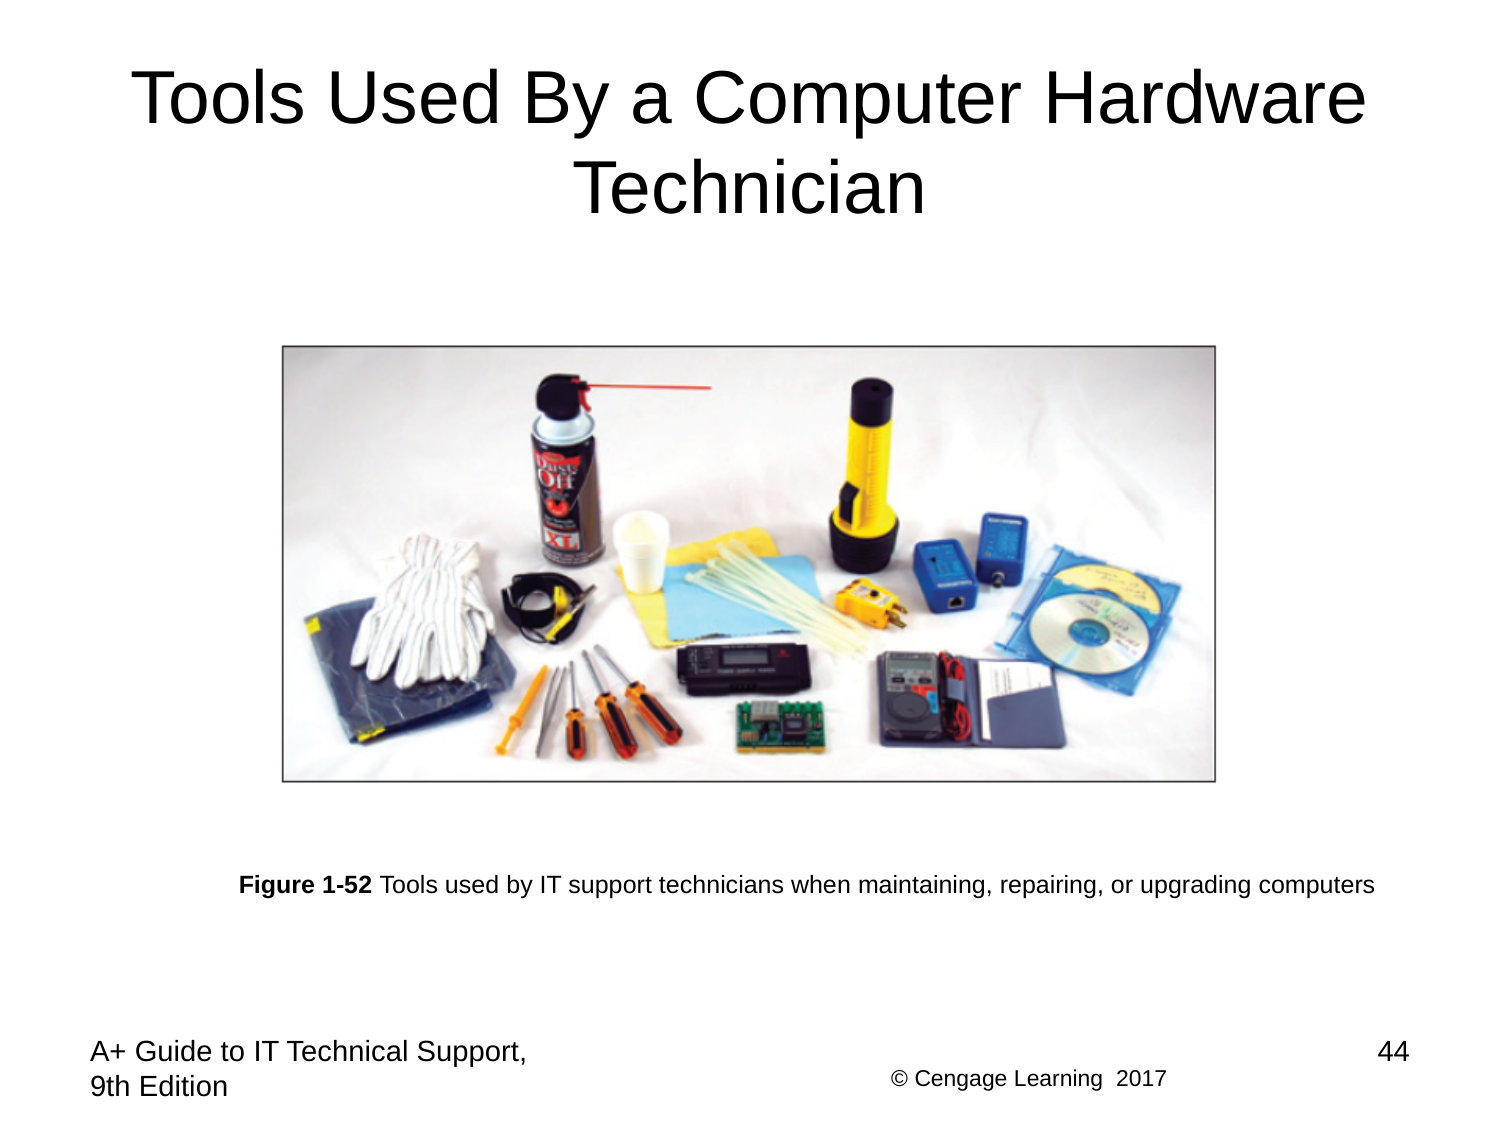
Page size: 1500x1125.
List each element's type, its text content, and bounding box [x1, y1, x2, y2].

picture [276, 338, 1224, 789]
footer A+ Guide to IT Technical Support, 9th Edition [75, 1024, 588, 1103]
title Tools Used By a Computer Hardware Technician [75, 45, 1425, 233]
slide_number <number> [1312, 1024, 1425, 1103]
text_box Figure 1-52 Tools used by IT support technicians when maintaining, repairing, or upgrading computers [223, 861, 1393, 906]
